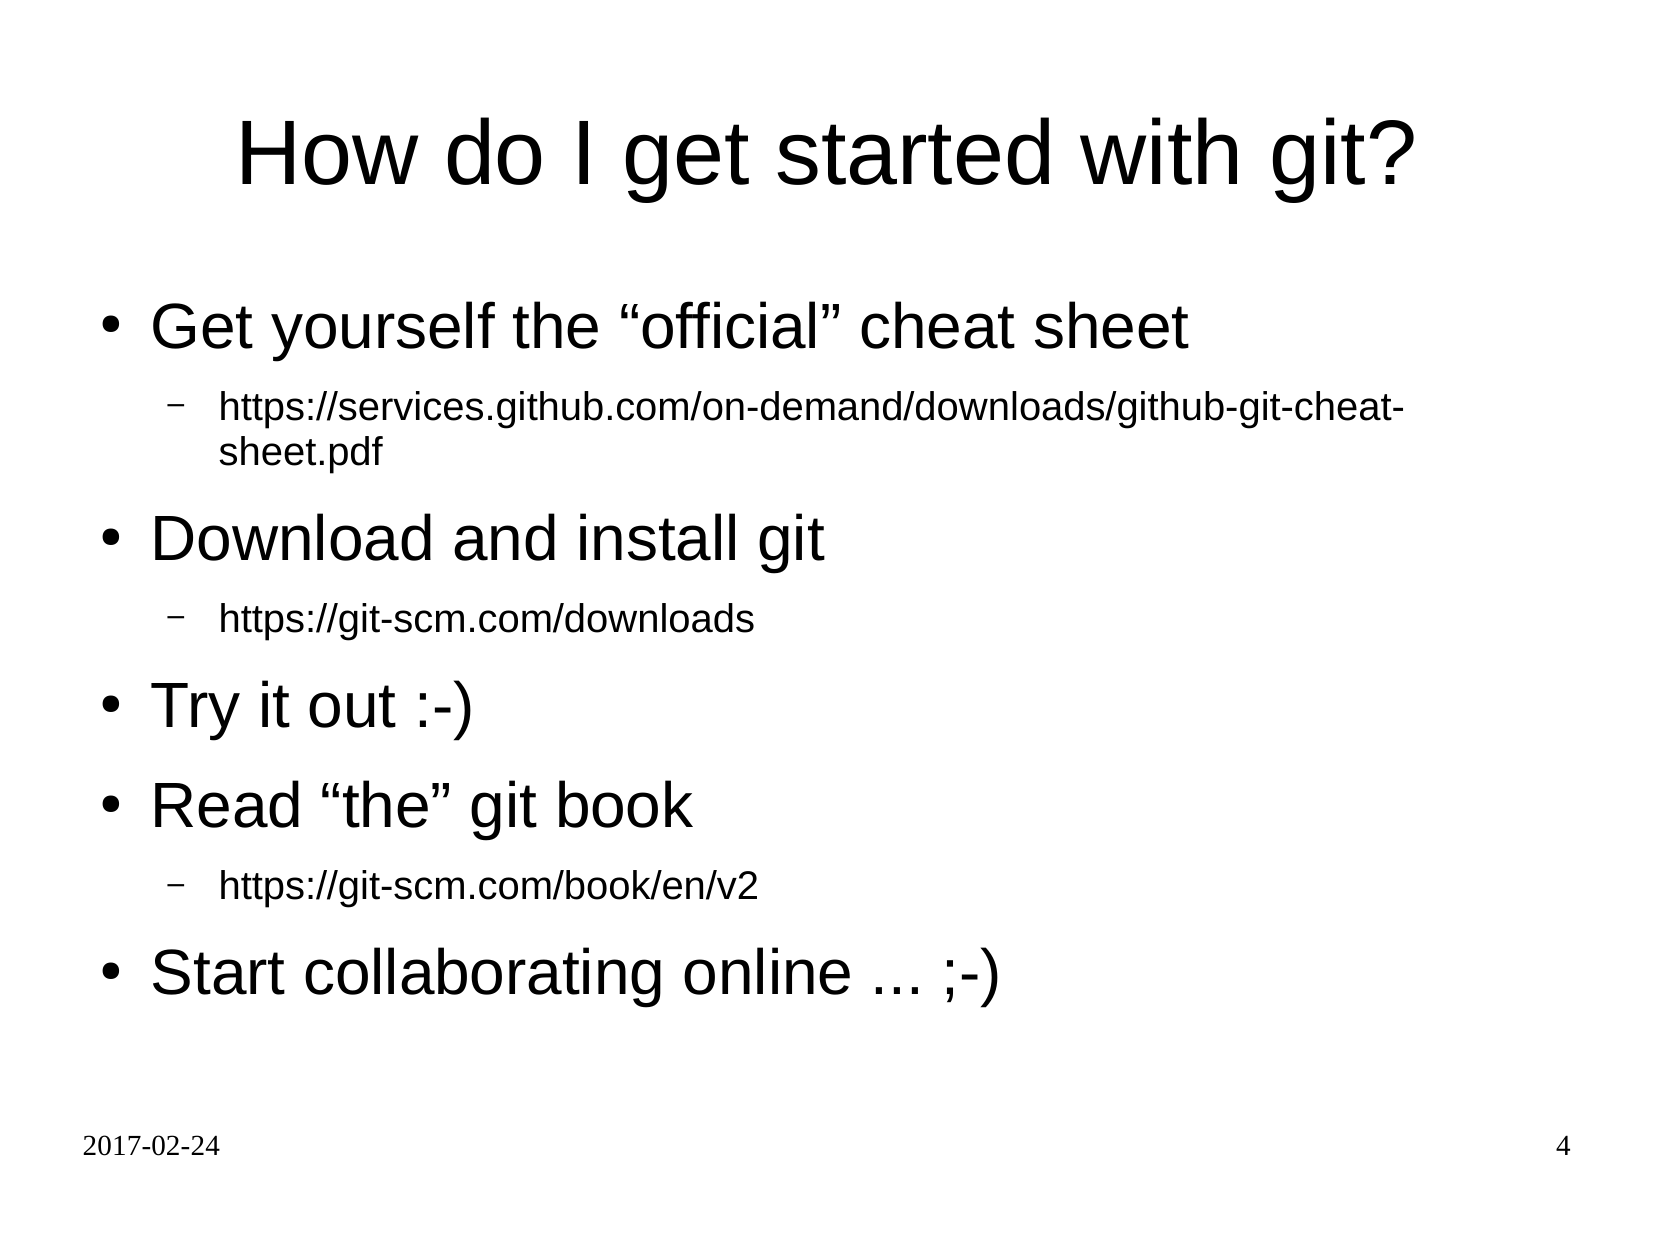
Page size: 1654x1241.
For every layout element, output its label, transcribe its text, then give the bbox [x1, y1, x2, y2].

title How do I get started with git? [82, 49, 1571, 257]
list Get yourself the “official” cheat sheet https://services.github.com/on-demand/downloads/github-git-cheat-sheet.pdf Download and install git https://git-scm.com/downloads Try it out :-) Read “the” git book https://git-scm.com/book/en/v2 Start collaborating online ... ;-) [82, 290, 1571, 1010]
